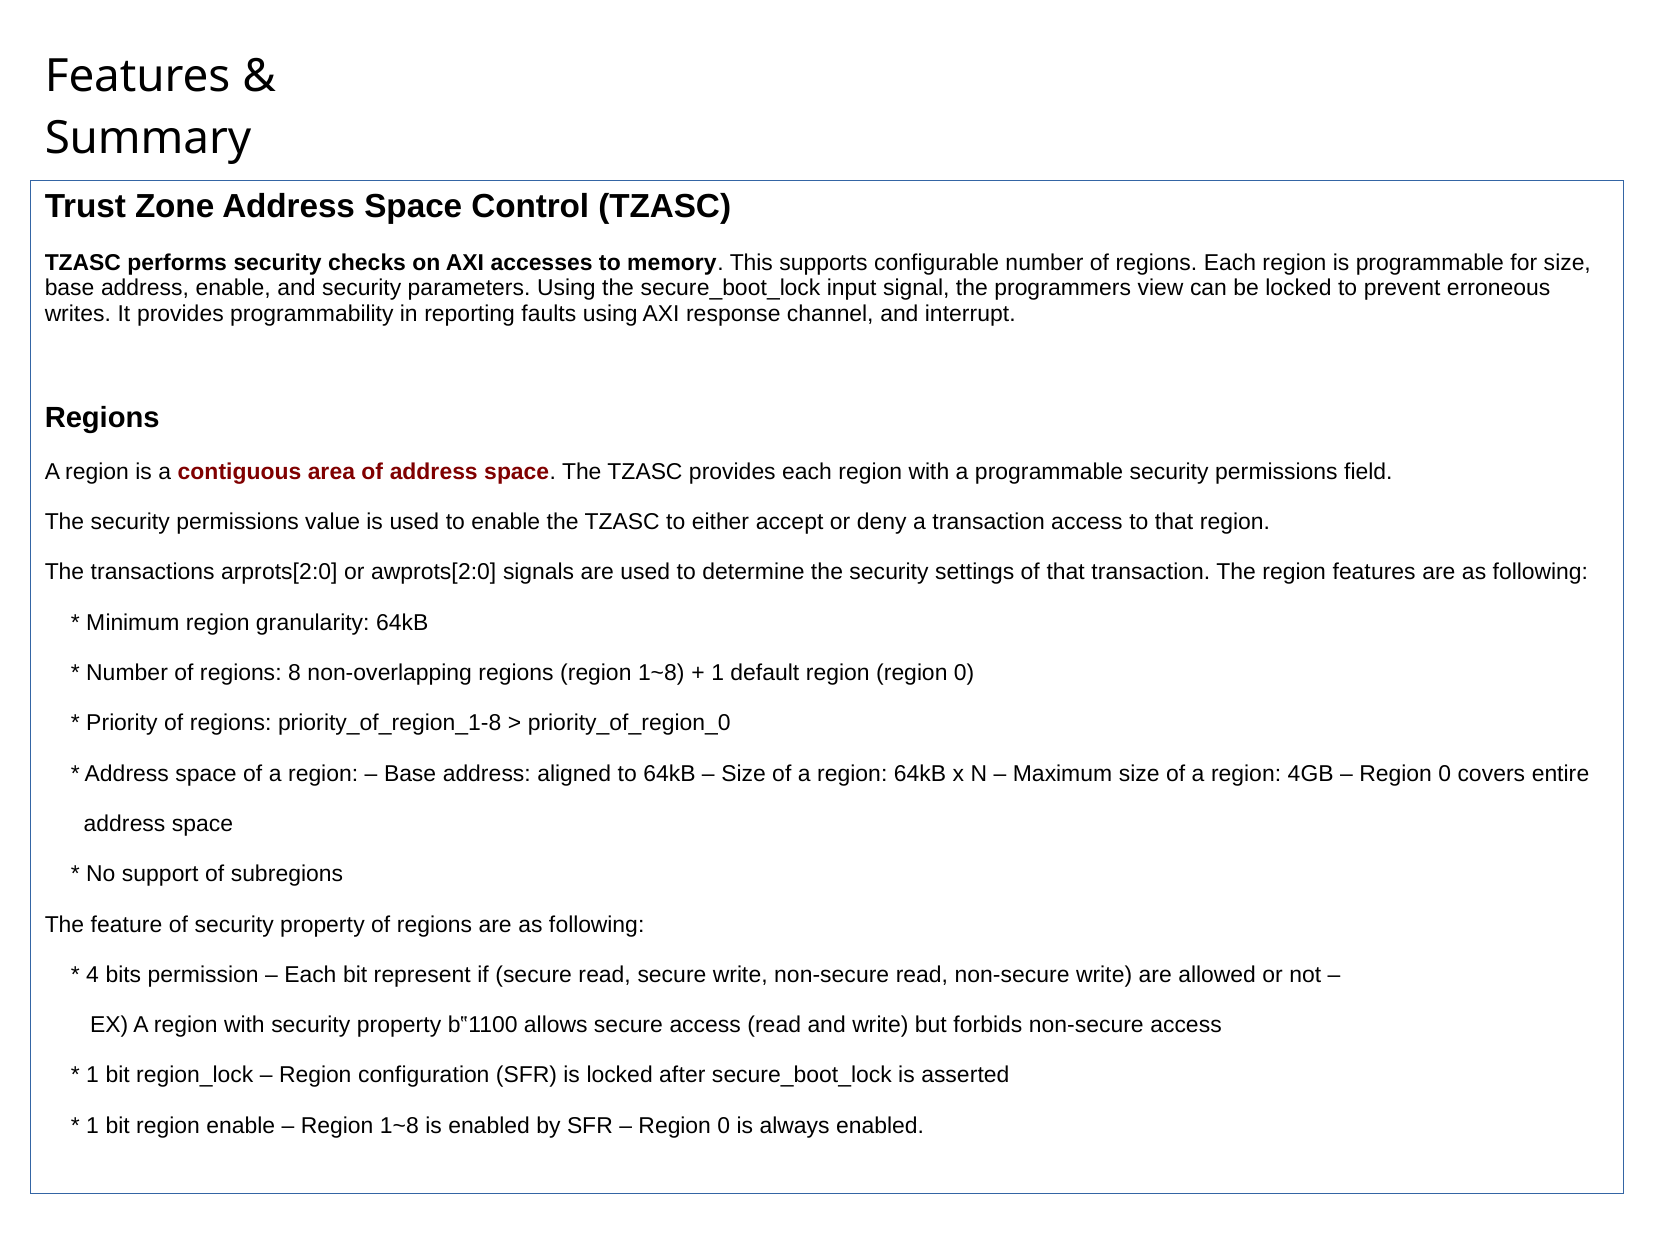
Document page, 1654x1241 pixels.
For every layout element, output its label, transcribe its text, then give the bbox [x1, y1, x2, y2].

text_box Features & Summary [30, 34, 496, 106]
text_box Trust Zone Address Space Control (TZASC) TZASC performs security checks on AXI accesses to memory. This supports configurable number of regions. Each region is programmable for size, base address, enable, and security parameters. Using the secure_boot_lock input signal, the programmers view can be locked to prevent erroneous writes. It provides programmability in reporting faults using AXI response channel, and interrupt. Regions A region is a contiguous area of address space. The TZASC provides each region with a programmable security permissions field. The security permissions value is used to enable the TZASC to either accept or deny a transaction access to that region. The transactions arprots[2:0] or awprots[2:0] signals are used to determine the security settings of that transaction. The region features are as following: * Minimum region granularity: 64kB * Number of regions: 8 non-overlapping regions (region 1~8) + 1 default region (region 0) * Priority of regions: priority_of_region_1-8 > priority_of_region_0 * Address space of a region: – Base address: aligned to 64kB – Size of a region: 64kB x N – Maximum size of a region: 4GB – Region 0 covers entire address space * No support of subregions The feature of security property of regions are as following: * 4 bits permission – Each bit represent if (secure read, secure write, non-secure read, non-secure write) are allowed or not – EX) A region with security property b‟1100 allows secure access (read and write) but forbids non-secure access * 1 bit region_lock – Region configuration (SFR) is locked after secure_boot_lock is asserted * 1 bit region enable – Region 1~8 is enabled by SFR – Region 0 is always enabled. [30, 180, 1624, 1194]
